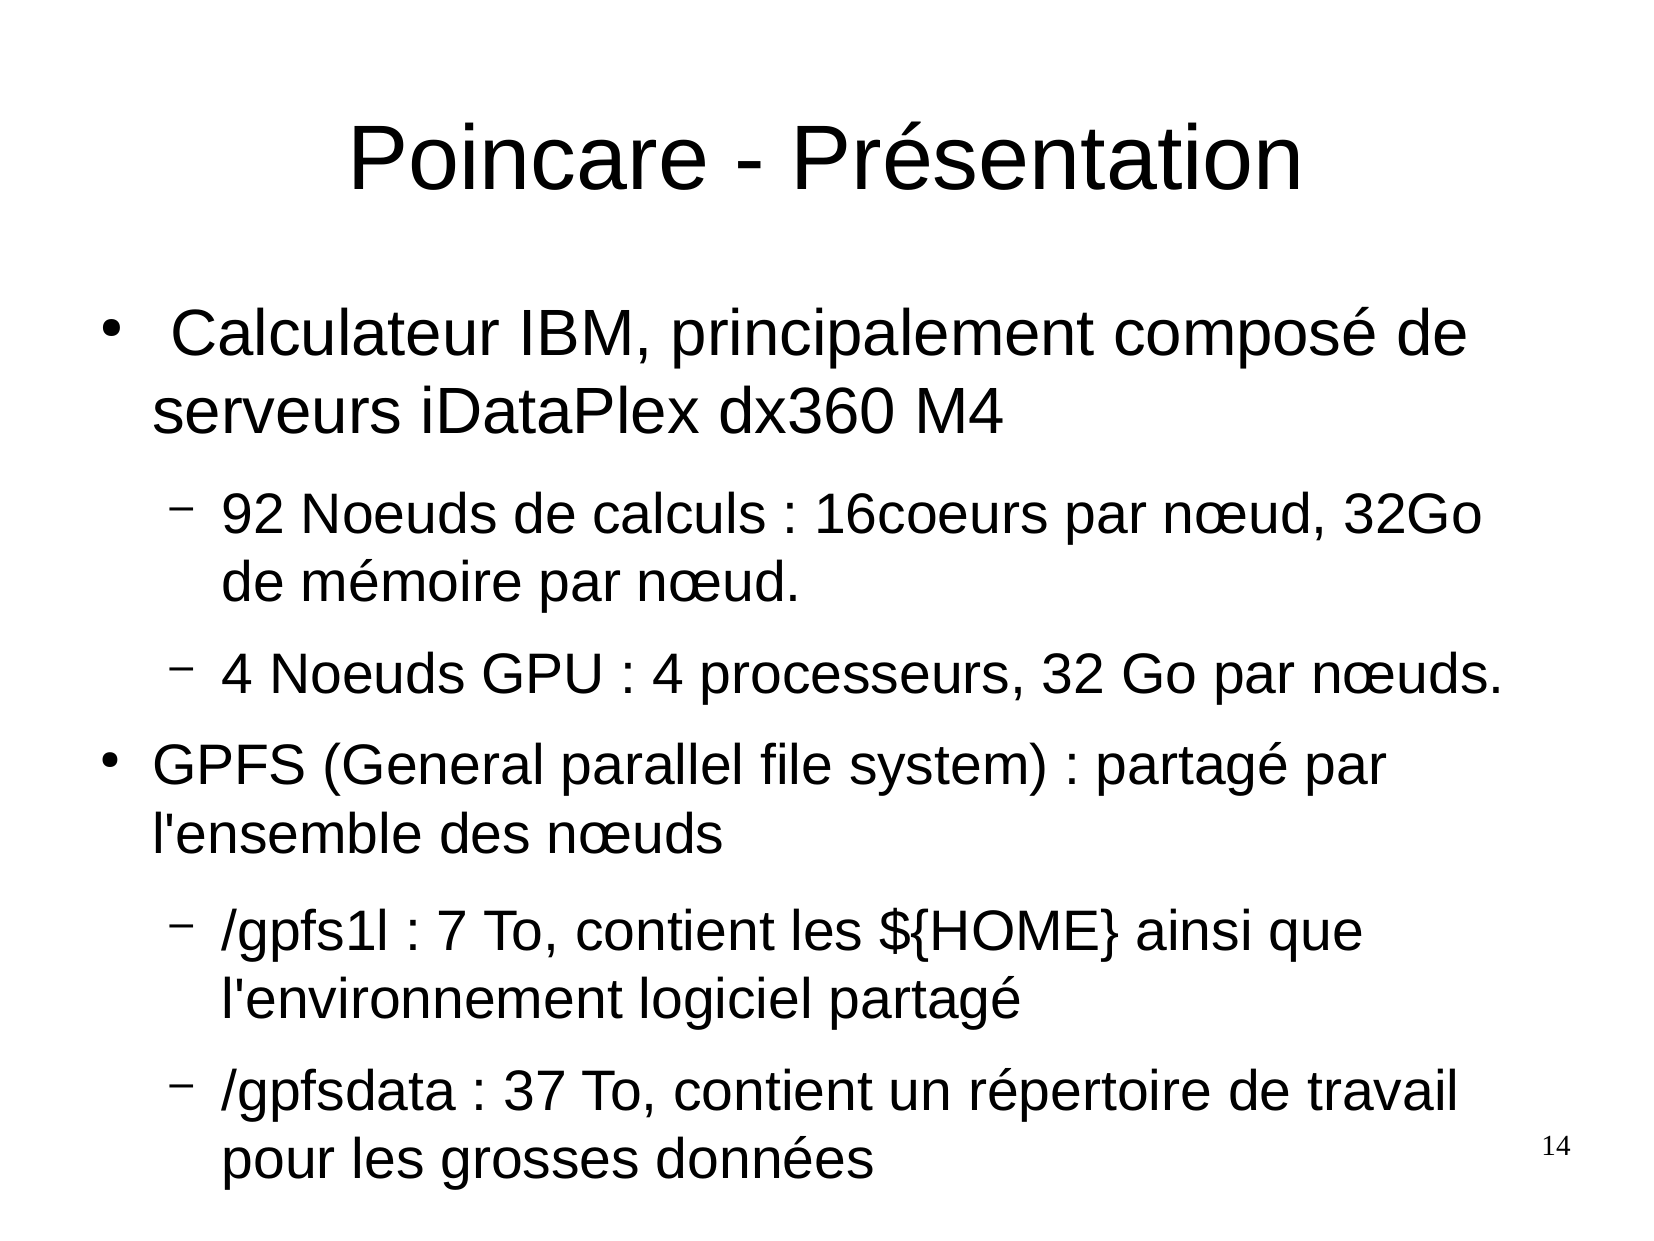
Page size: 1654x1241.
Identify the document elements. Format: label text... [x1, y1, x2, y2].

title Poincare - Présentation [82, 49, 1571, 257]
list Calculateur IBM, principalement composé de serveurs iDataPlex dx360 M4 92 Noeuds de calculs : 16coeurs par nœud, 32Go de mémoire par nœud. 4 Noeuds GPU : 4 processeurs, 32 Go par nœuds. GPFS (General parallel file system) : partagé par l'ensemble des nœuds /gpfs1l : 7 To, contient les ${HOME} ainsi que l'environnement logiciel partagé /gpfsdata : 37 To, contient un répertoire de travail pour les grosses données [82, 290, 1538, 1205]
